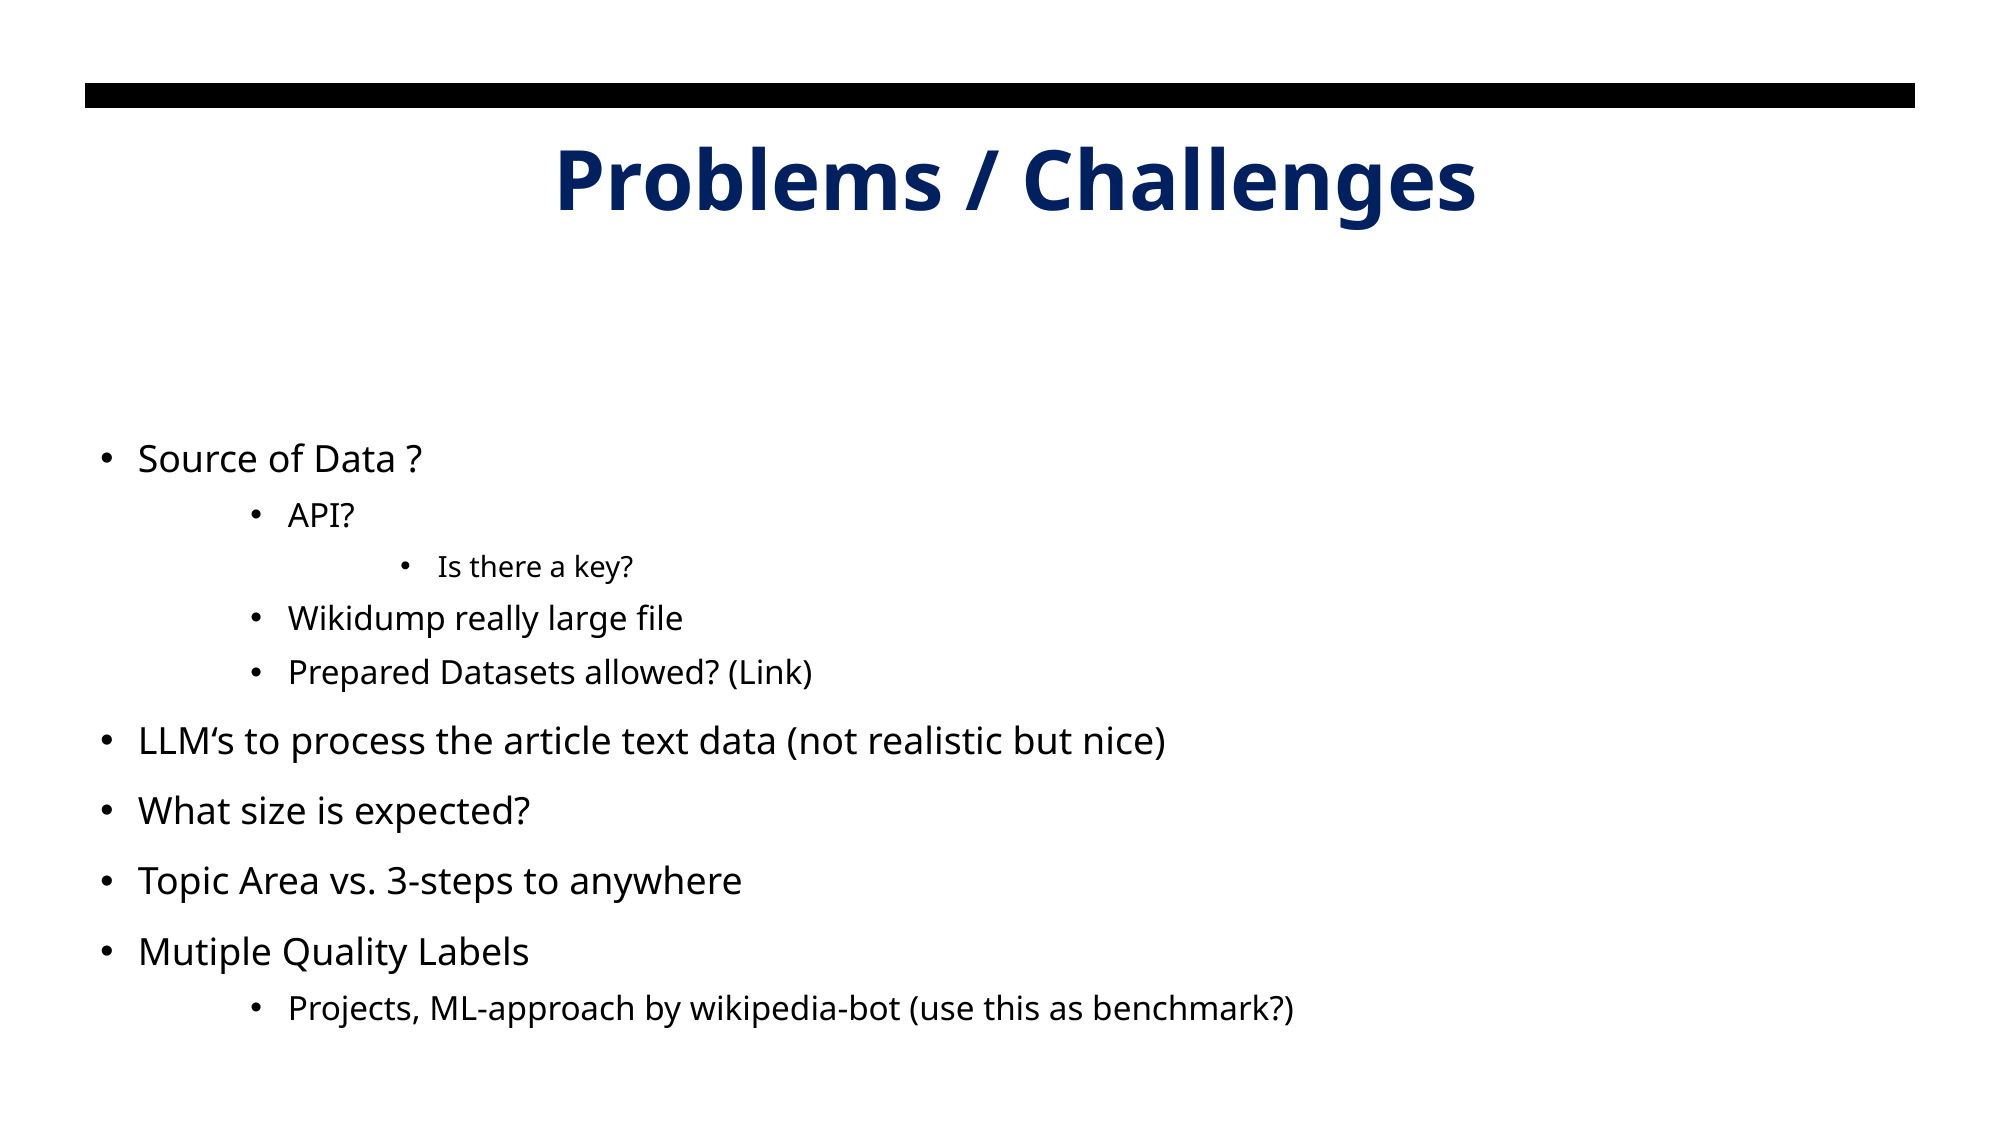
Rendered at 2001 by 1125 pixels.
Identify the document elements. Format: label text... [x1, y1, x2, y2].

title Problems / Challenges [538, 119, 1531, 249]
list Source of Data ? API? Is there a key? Wikidump really large file Prepared Datasets allowed? (Link) LLM‘s to process the article text data (not realistic but nice) What size is expected? Topic Area vs. 3-steps to anywhere Mutiple Quality Labels Projects, ML-approach by wikipedia-bot (use this as benchmark?) [85, 423, 1916, 1042]
